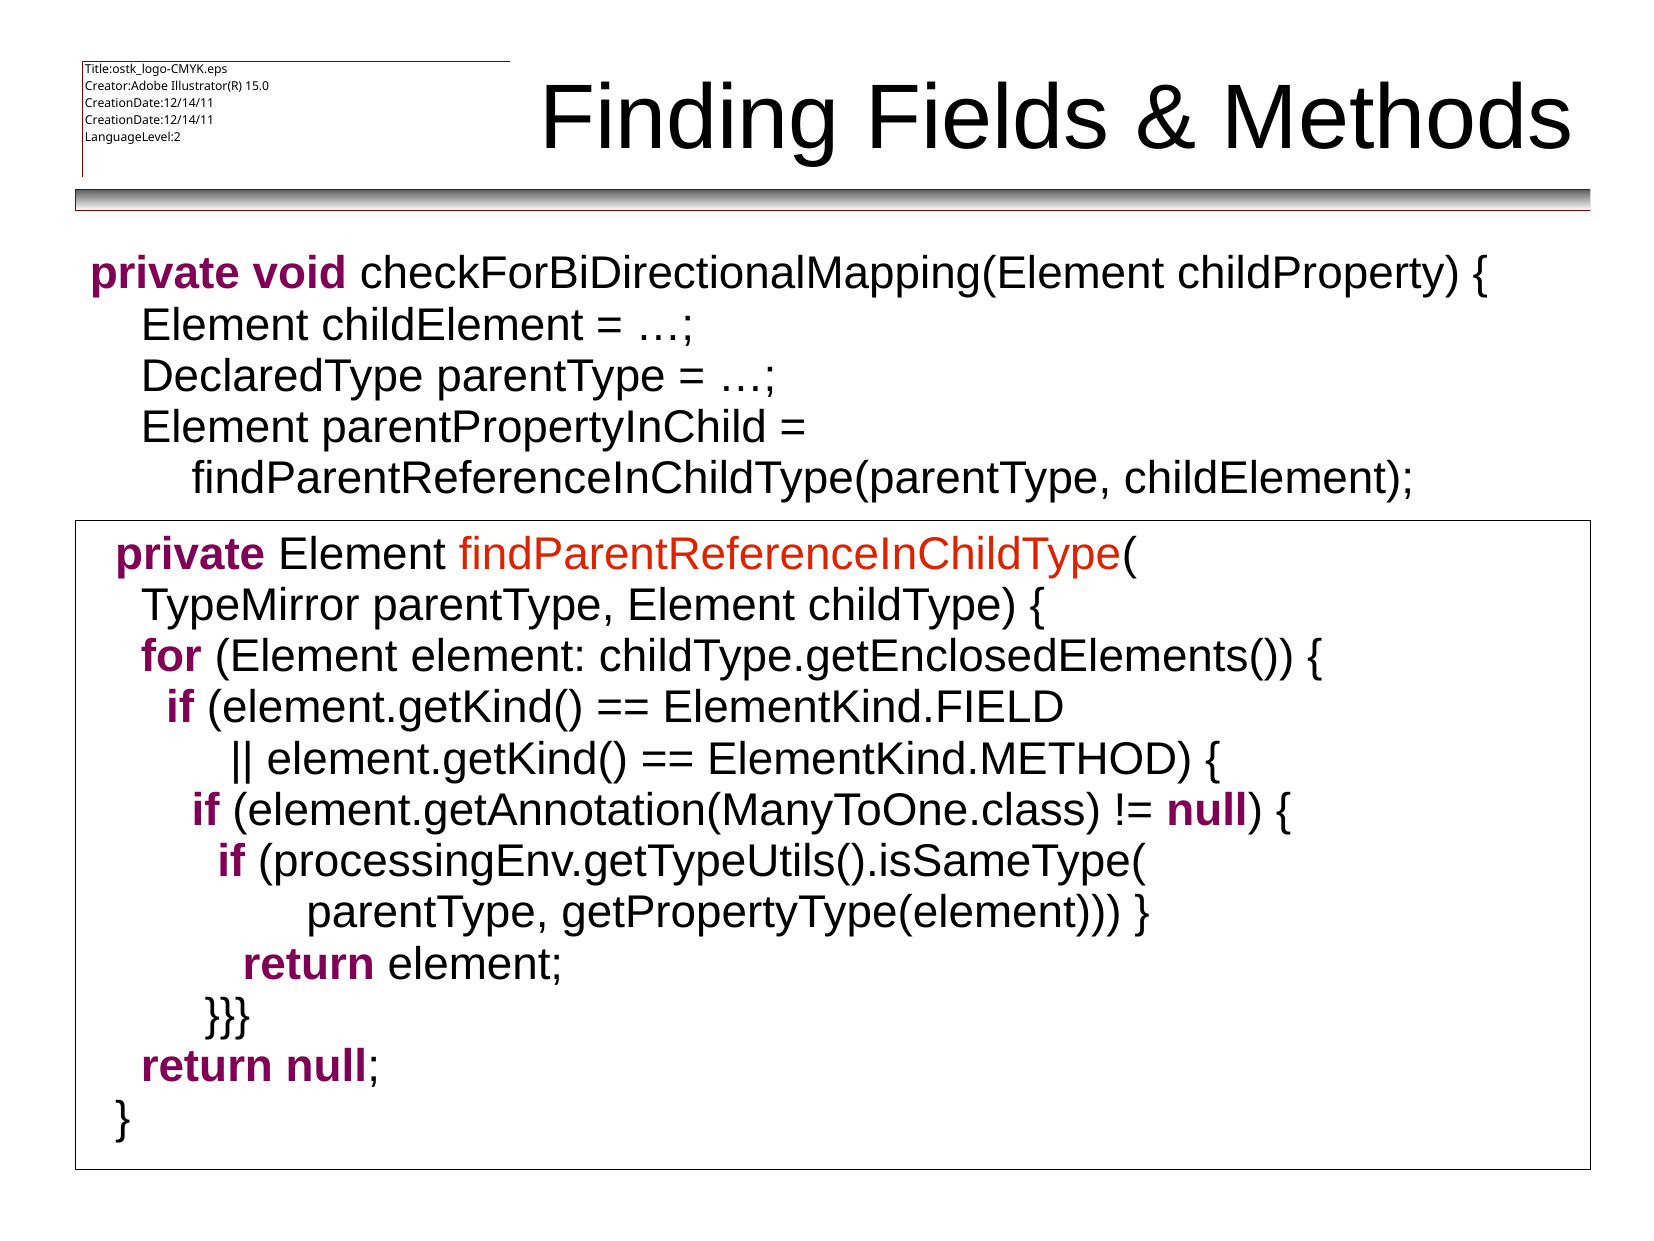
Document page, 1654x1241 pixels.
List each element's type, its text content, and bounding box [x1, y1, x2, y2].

text_box private void checkForBiDirectionalMapping(Element childProperty) { Element childElement = …; DeclaredType parentType = …; Element parentPropertyInChild = findParentReferenceInChildType(parentType, childElement); [75, 240, 1591, 512]
title Finding Fields & Methods [529, 65, 1576, 169]
text_box private Element findParentReferenceInChildType( TypeMirror parentType, Element childType) { for (Element element: childType.getEnclosedElements()) { if (element.getKind() == ElementKind.FIELD || element.getKind() == ElementKind.METHOD) { if (element.getAnnotation(ManyToOne.class) != null) { if (processingEnv.getTypeUtils().isSameType( parentType, getPropertyType(element))) } return element; }}} return null; } [75, 520, 1591, 1170]
